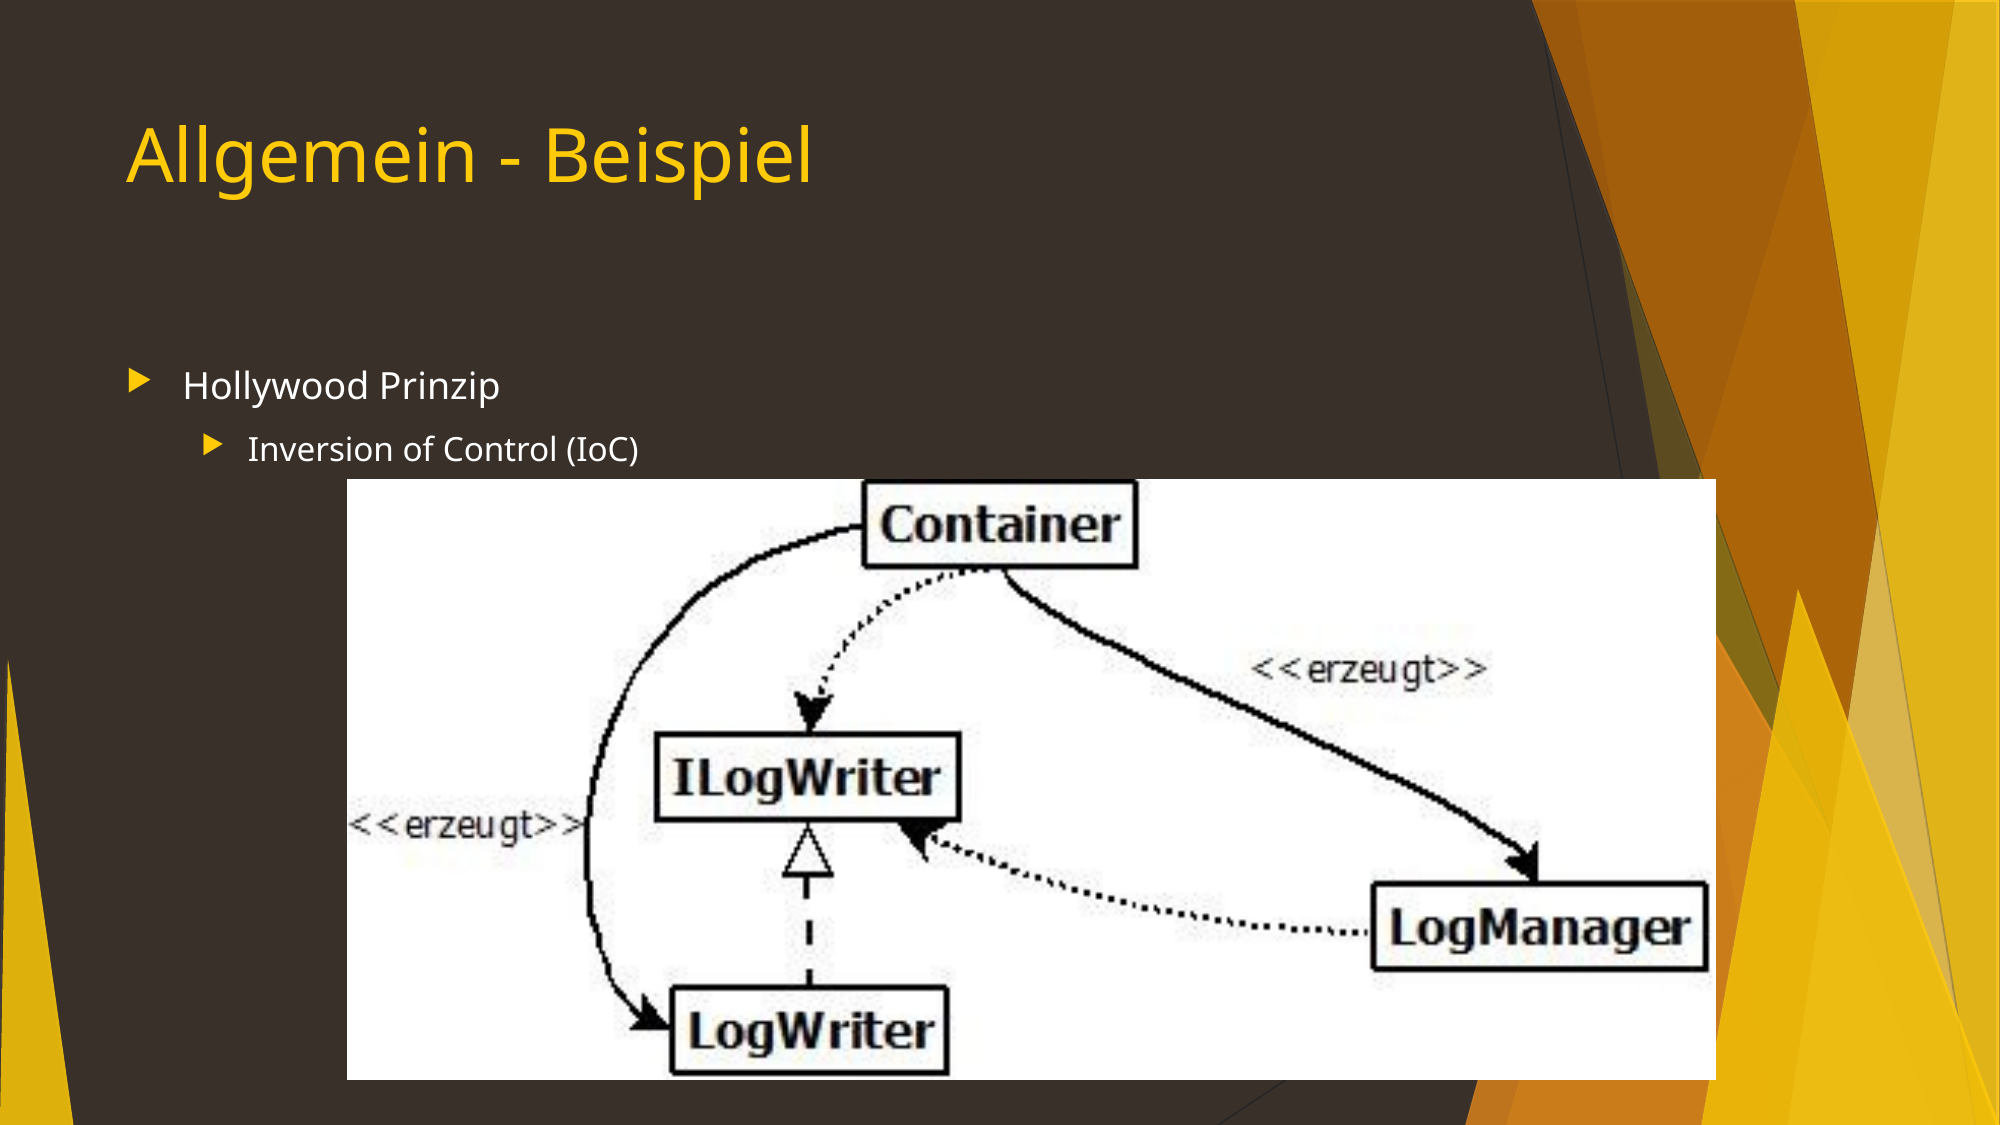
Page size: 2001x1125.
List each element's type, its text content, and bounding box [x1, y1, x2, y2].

list Hollywood Prinzip Inversion of Control (IoC) [111, 354, 1522, 992]
title Allgemein - Beispiel [111, 99, 1522, 317]
picture [347, 479, 1716, 1080]
